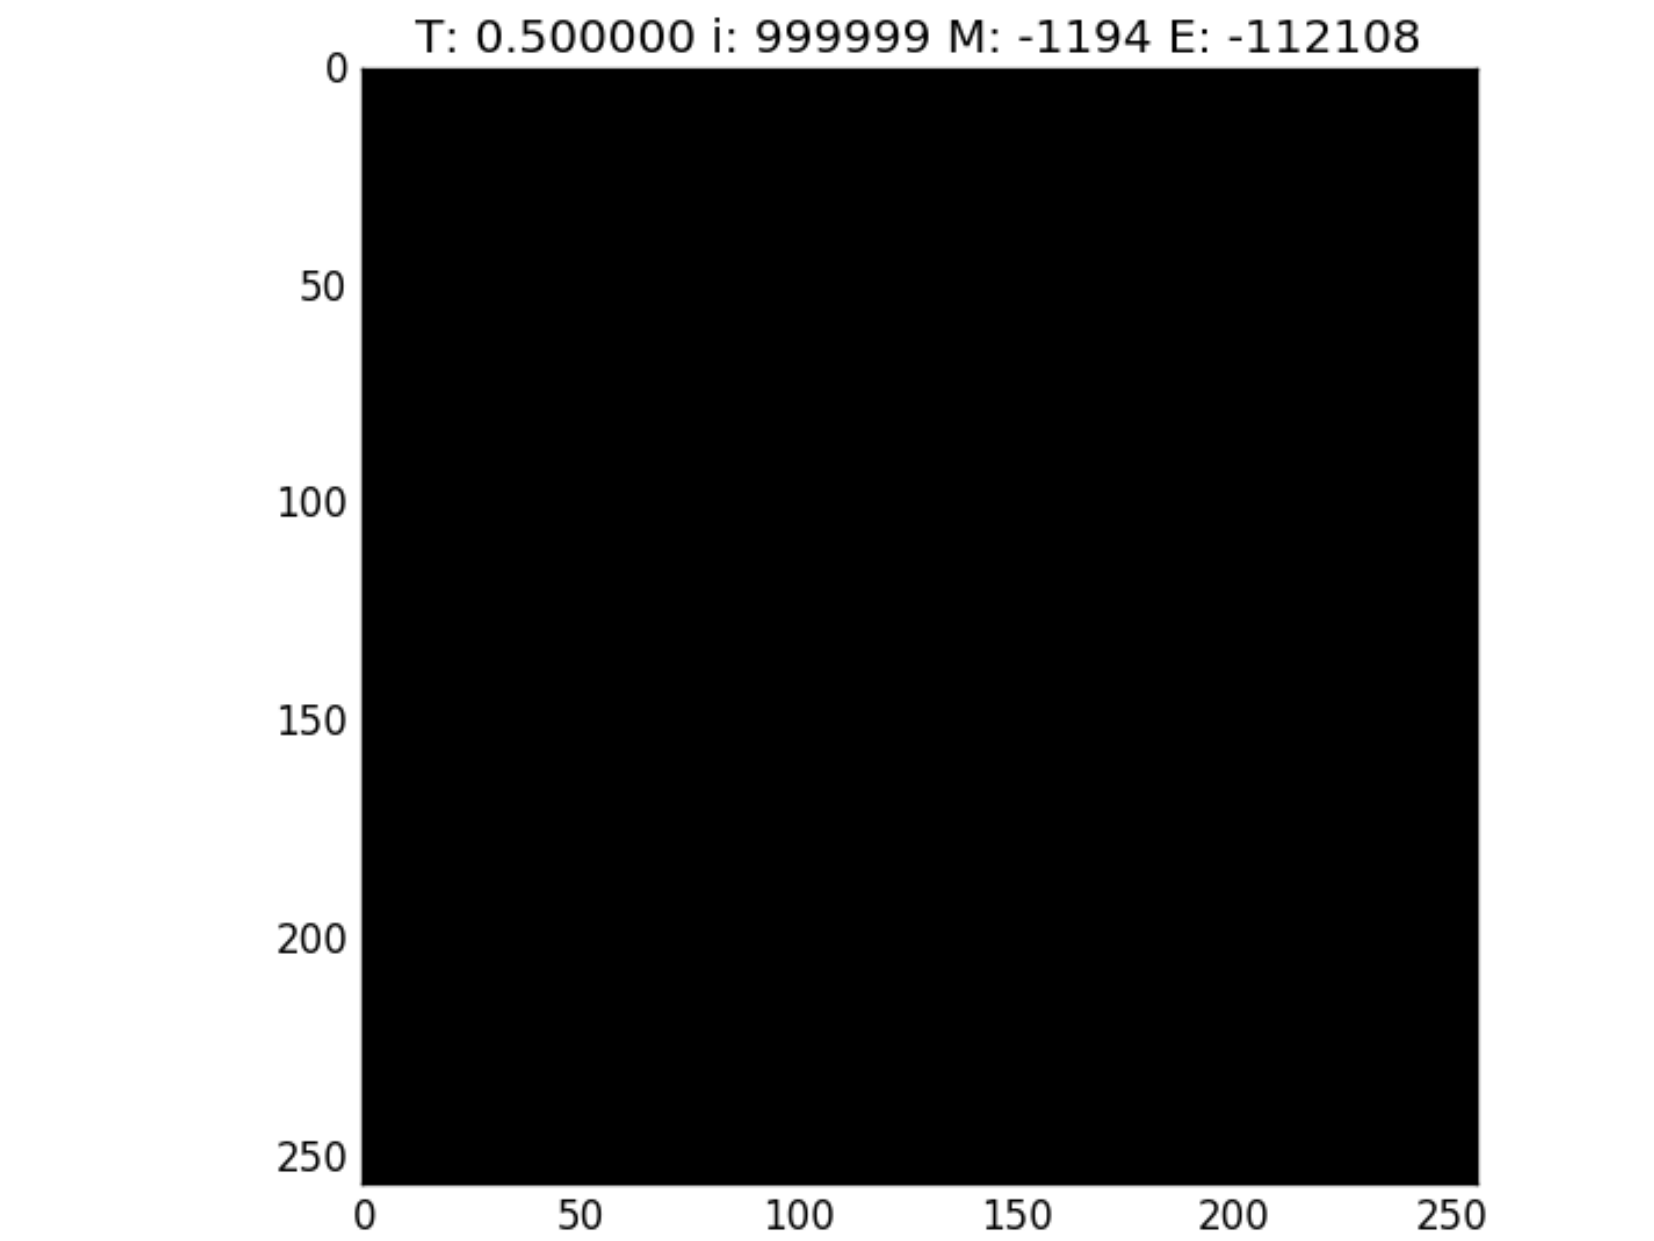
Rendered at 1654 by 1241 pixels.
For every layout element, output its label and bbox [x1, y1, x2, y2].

picture [269, 0, 1500, 1241]
